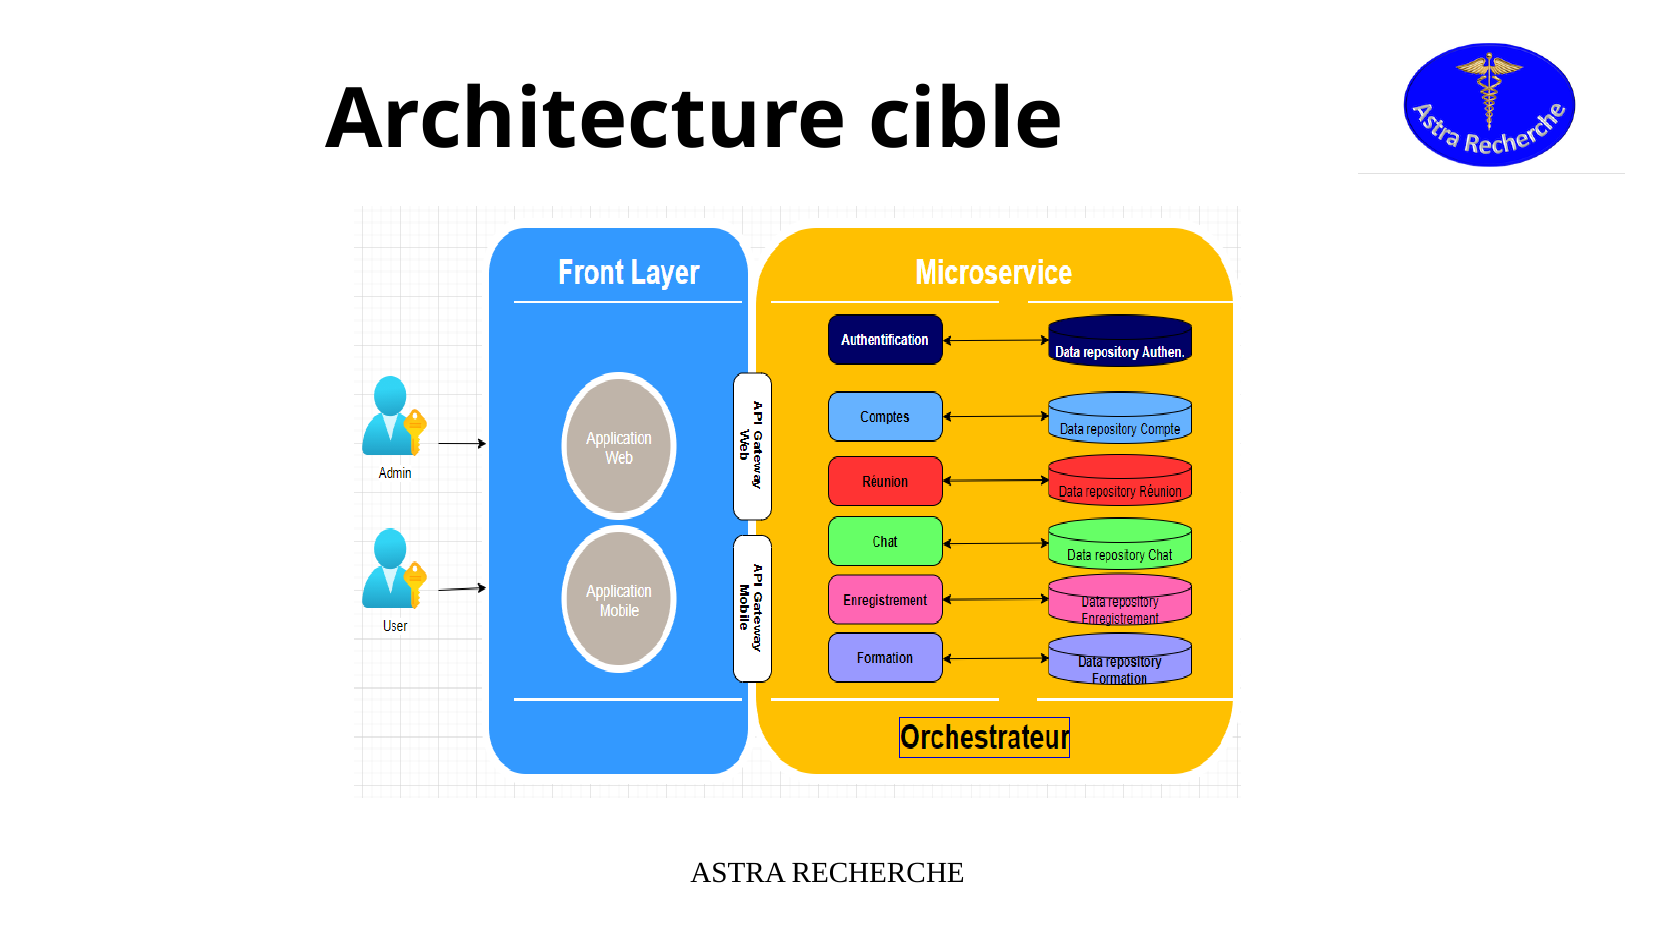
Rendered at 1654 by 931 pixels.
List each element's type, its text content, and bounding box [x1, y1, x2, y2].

picture [354, 206, 1241, 798]
title Architecture cible [82, 37, 1329, 193]
picture [1358, 29, 1625, 178]
